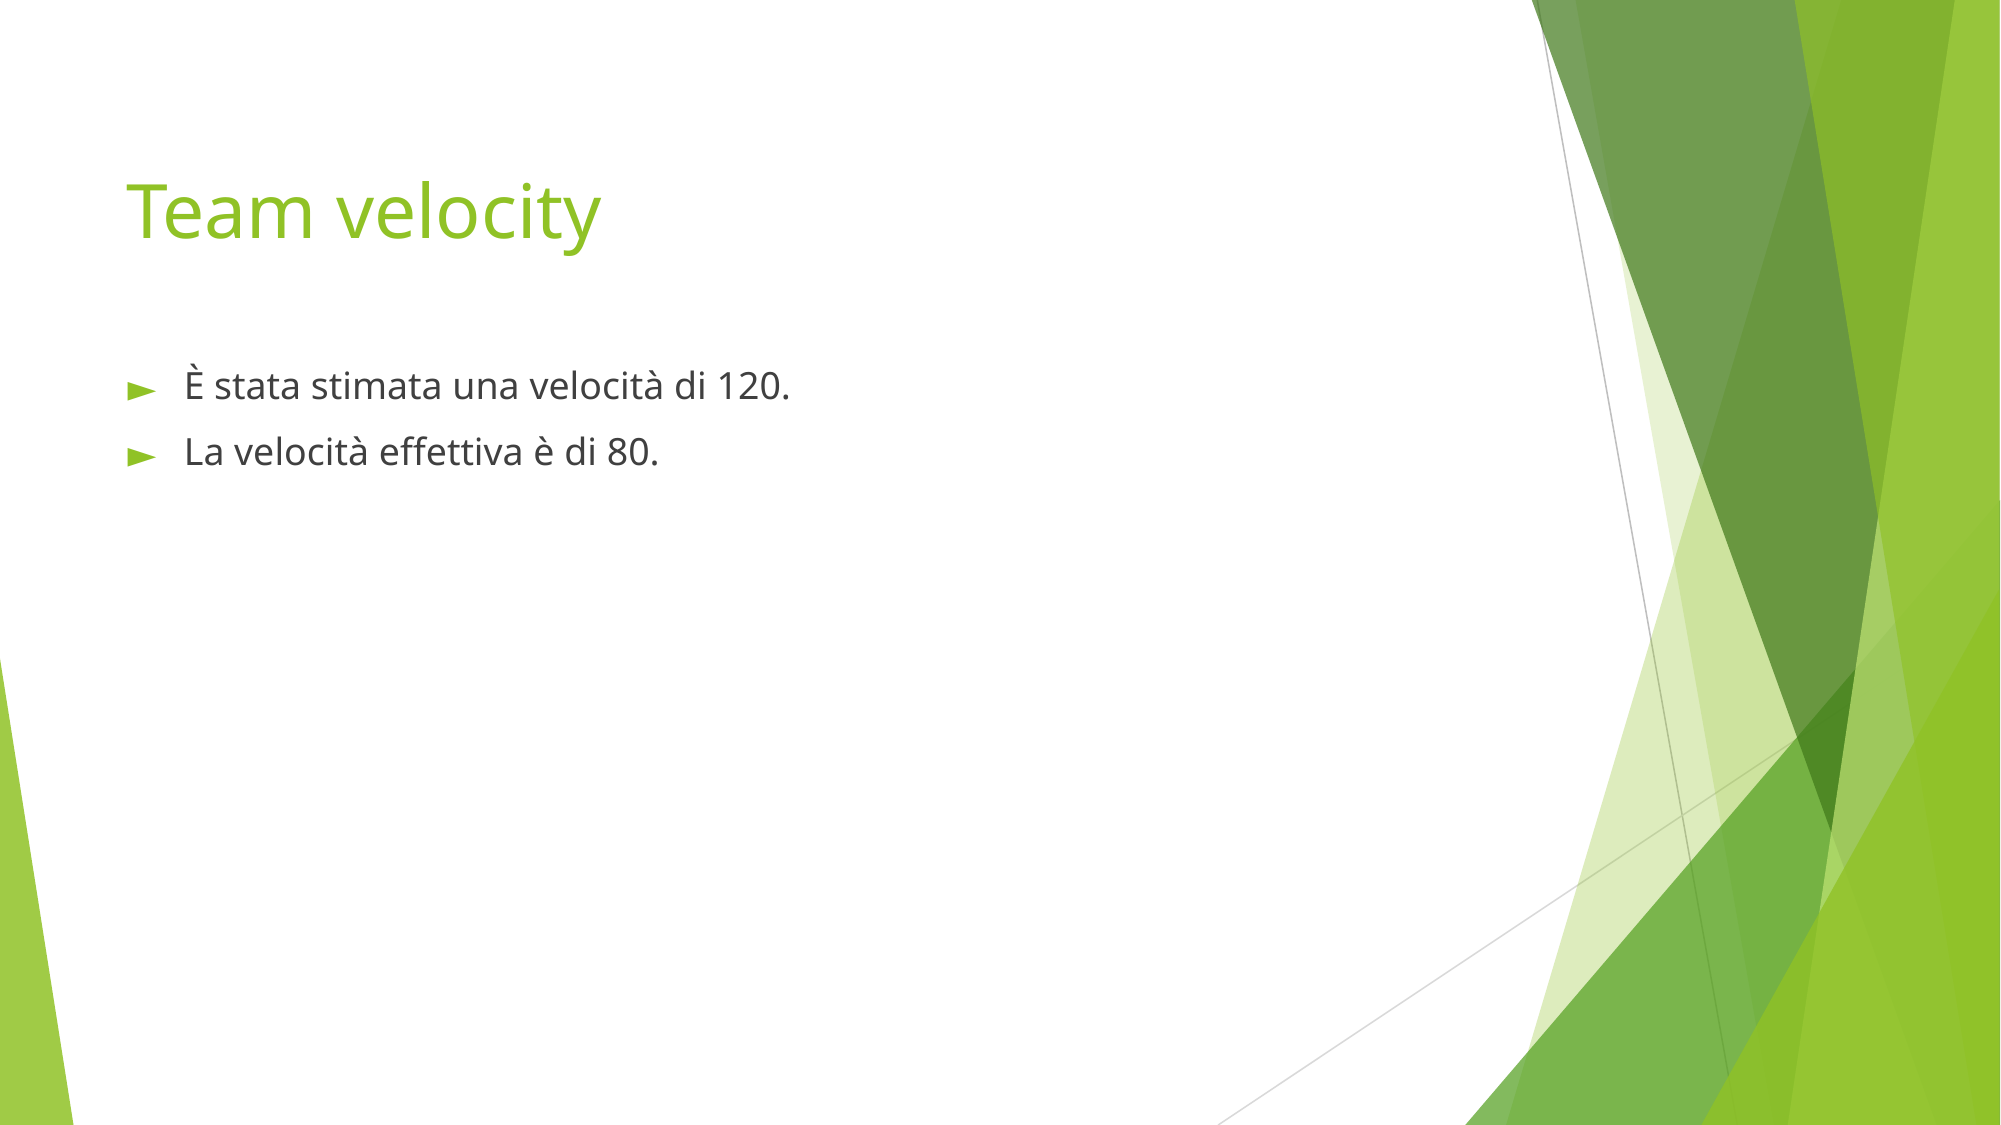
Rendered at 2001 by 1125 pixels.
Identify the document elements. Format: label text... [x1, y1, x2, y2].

text_box È stata stimata una velocità di 120. La velocità effettiva è di 80. [112, 354, 809, 939]
text_box Team velocity [111, 99, 723, 317]
